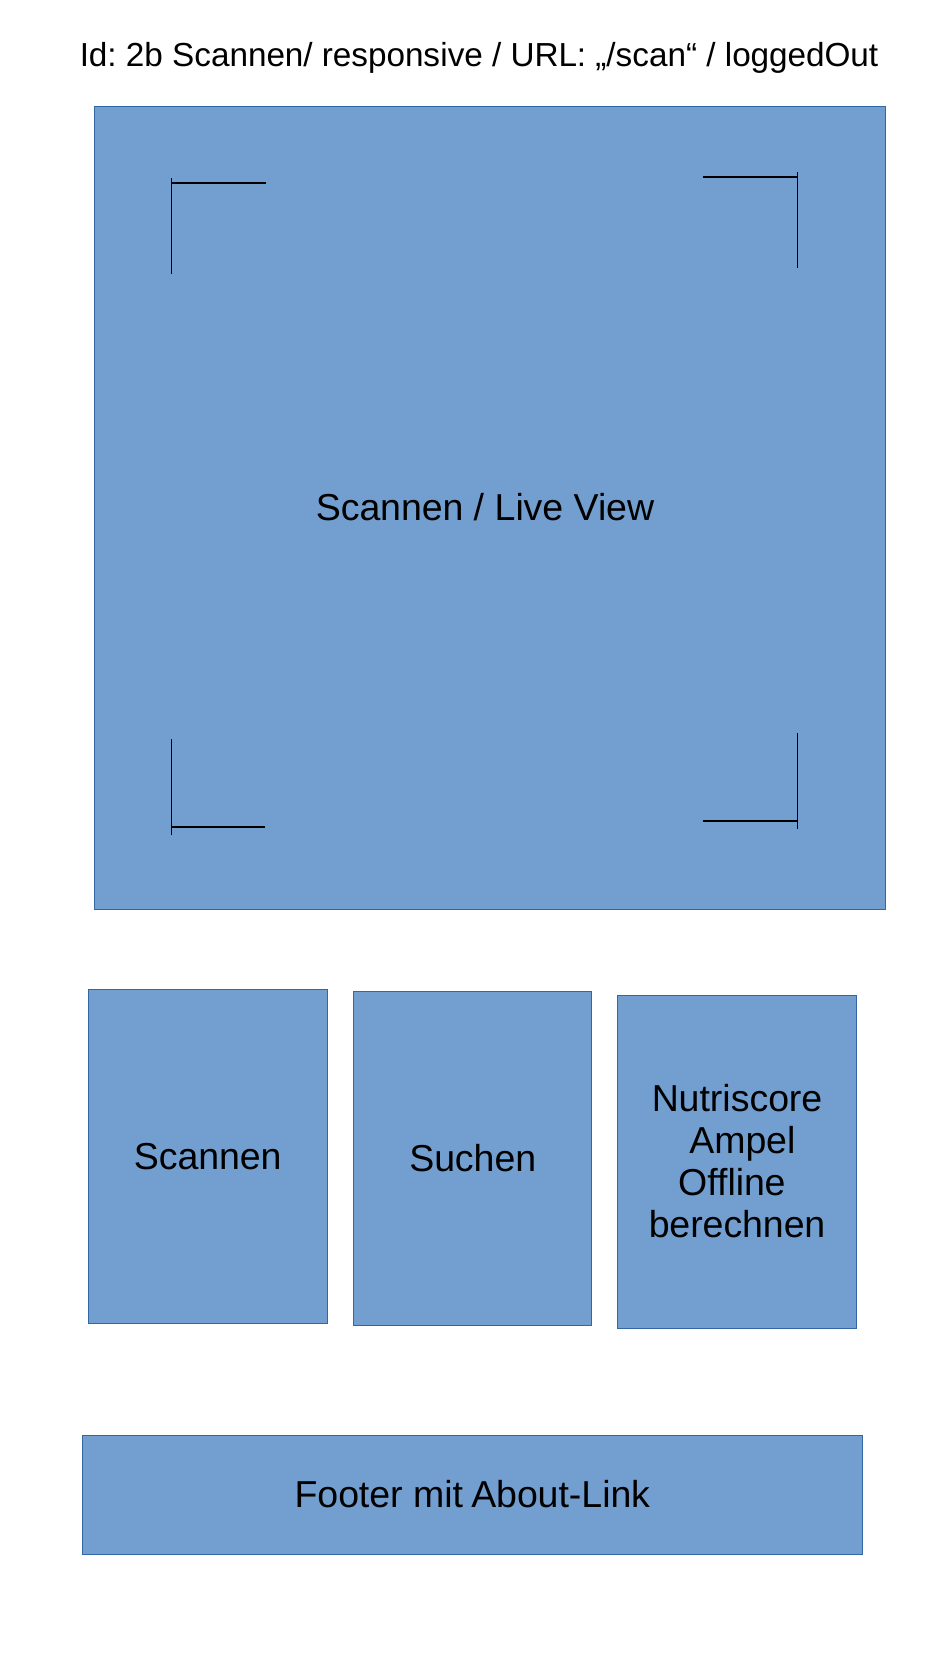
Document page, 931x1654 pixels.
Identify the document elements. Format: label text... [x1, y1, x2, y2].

text_box Id: 2b Scannen/ responsive / URL: „/scan“ / loggedOut [64, 29, 898, 119]
text_box Nutriscore Ampel Offline berechnen [617, 995, 857, 1329]
text_box Scannen [88, 989, 328, 1324]
text_box Suchen [353, 991, 592, 1326]
text_box Footer mit About-Link [82, 1435, 863, 1555]
text_box Scannen / Live View [94, 119, 886, 910]
